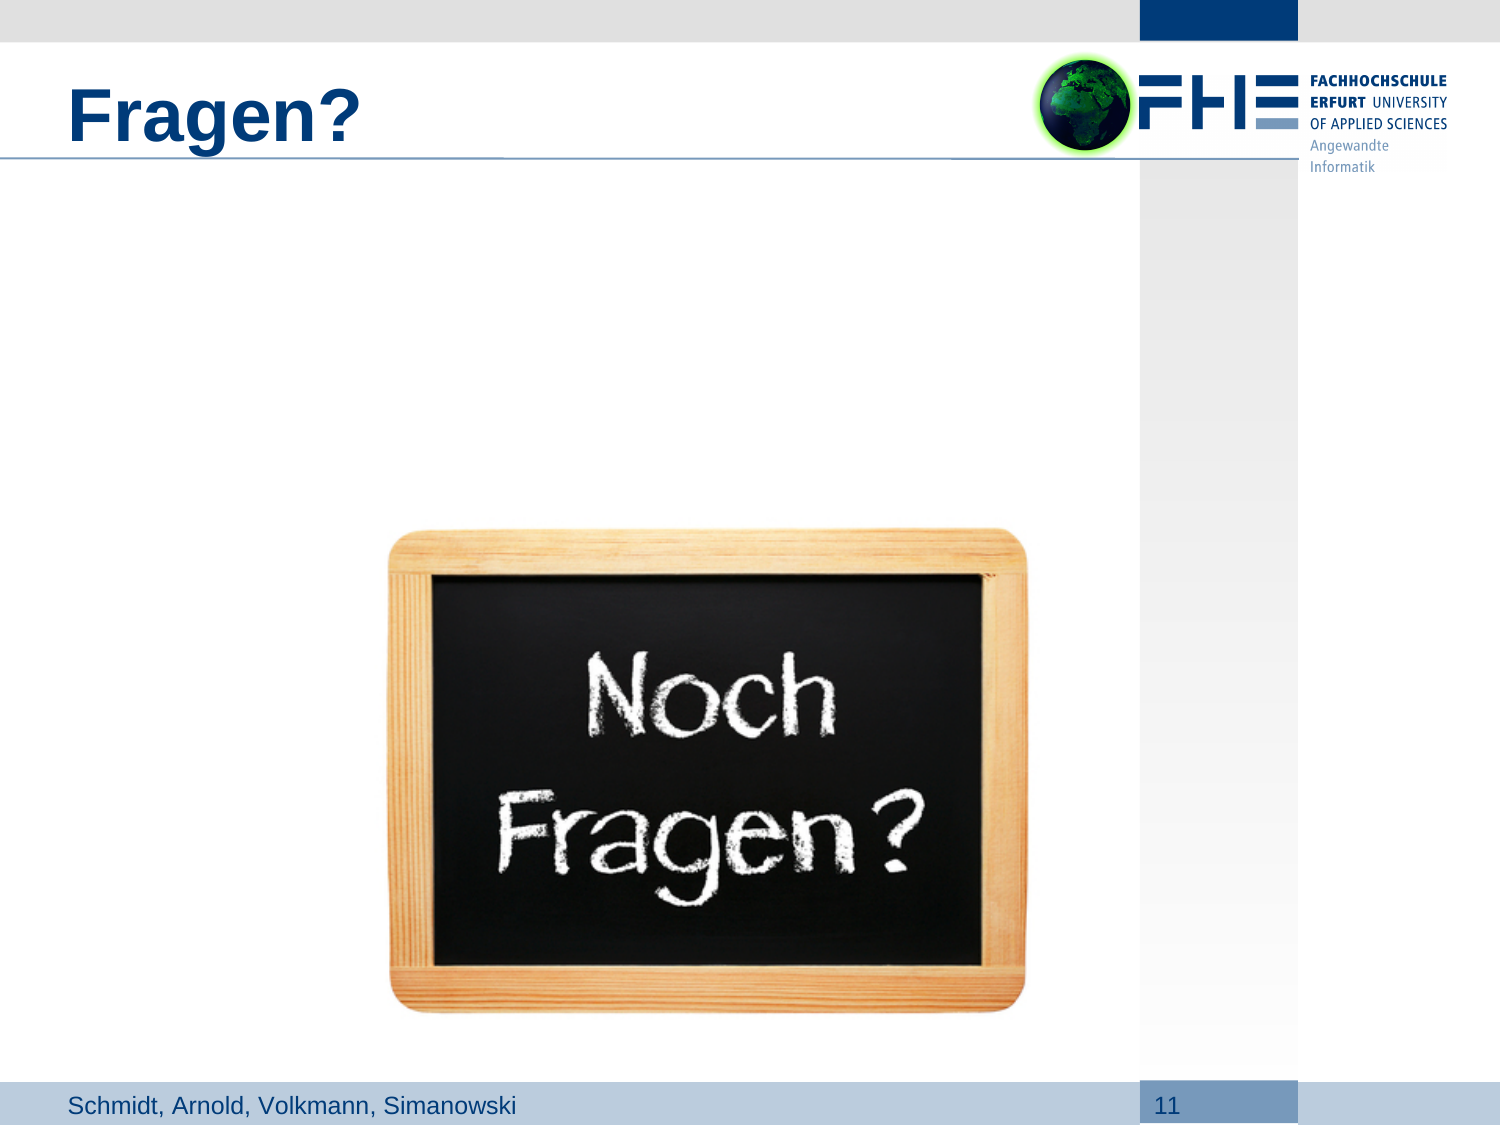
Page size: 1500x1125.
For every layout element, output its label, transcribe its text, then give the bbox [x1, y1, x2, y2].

picture [1030, 75, 1447, 172]
title Fragen? [53, 58, 1140, 142]
picture [363, 506, 1052, 1040]
picture [1030, 50, 1140, 58]
